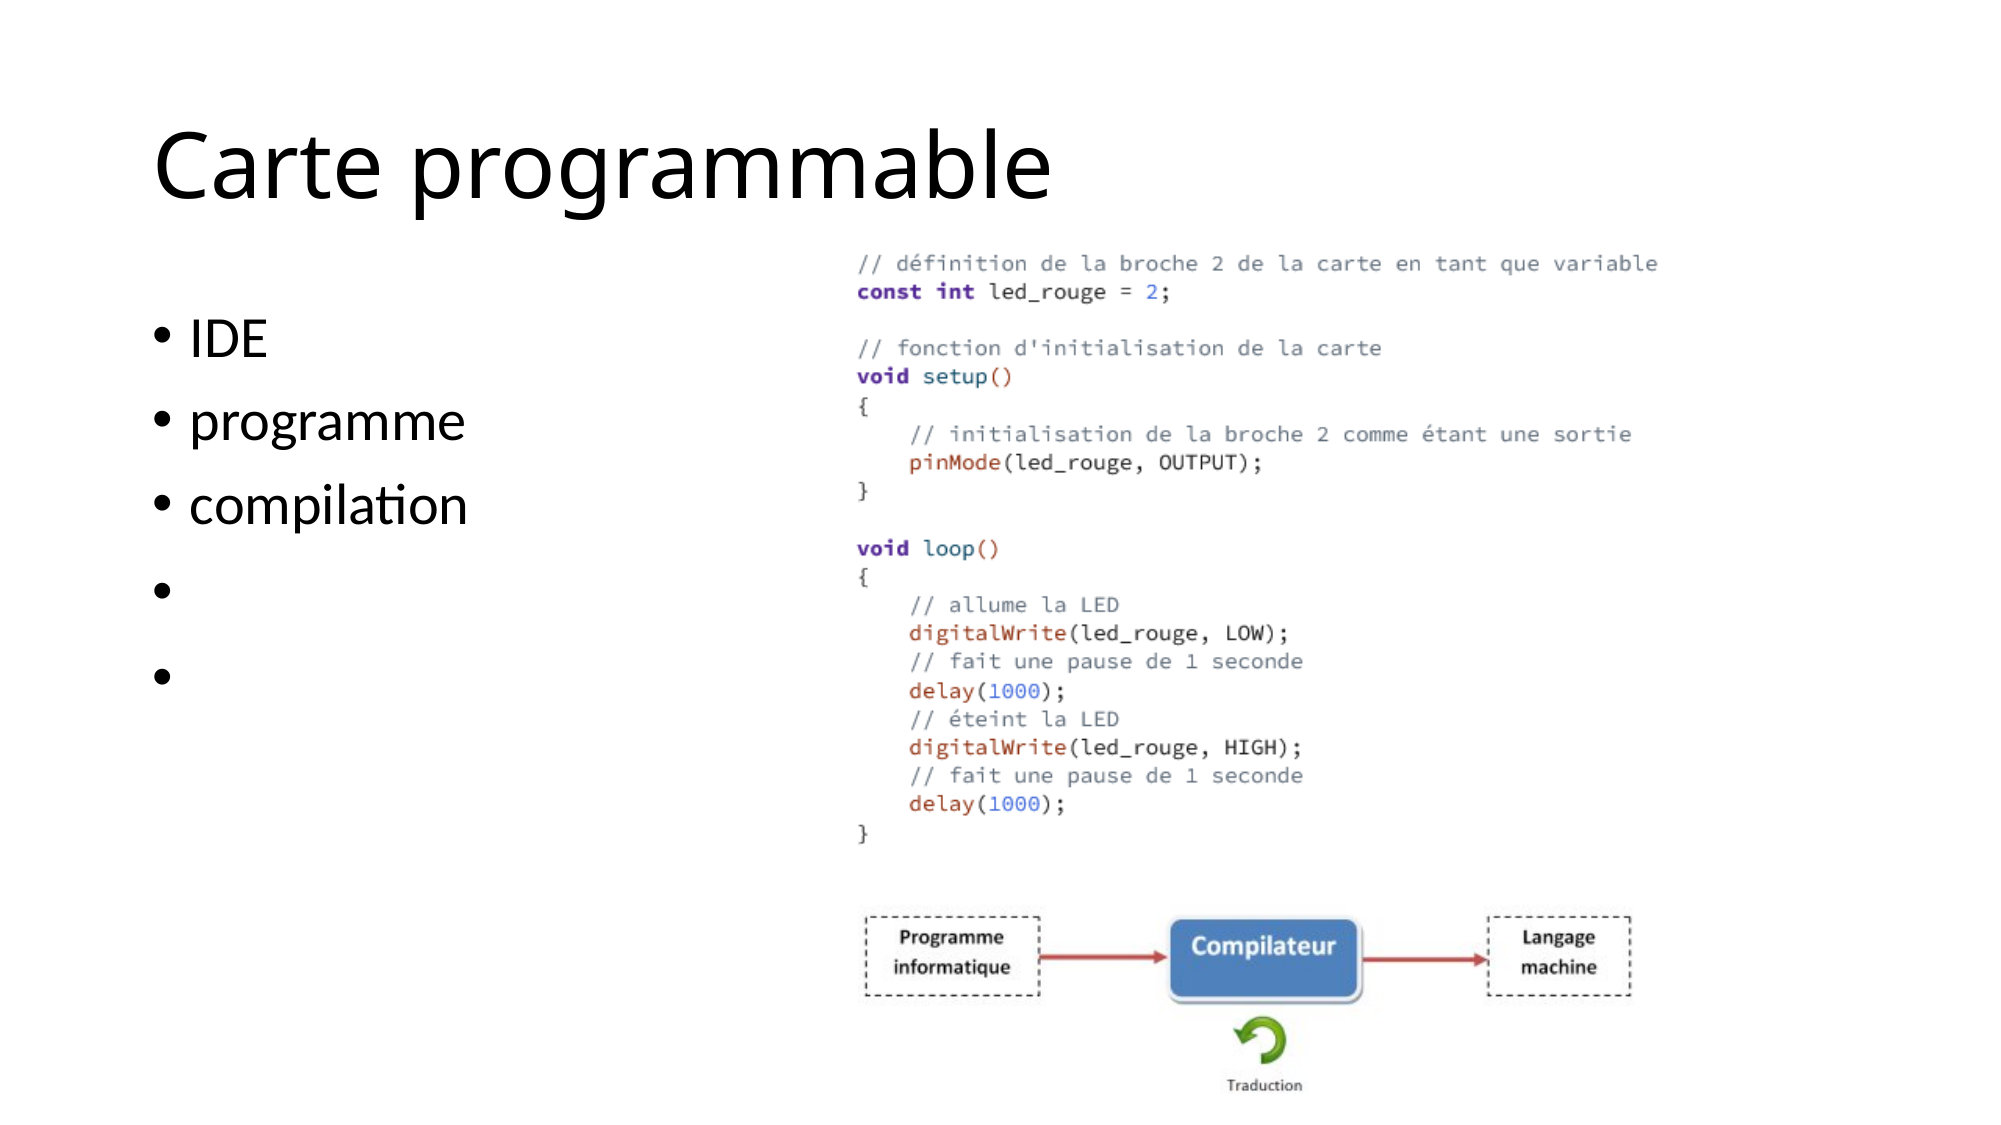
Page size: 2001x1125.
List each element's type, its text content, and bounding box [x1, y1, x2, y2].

picture [846, 239, 2000, 858]
picture [858, 894, 1640, 1116]
list IDE programme compilation [137, 299, 1863, 1014]
title Carte programmable [137, 59, 1863, 278]
